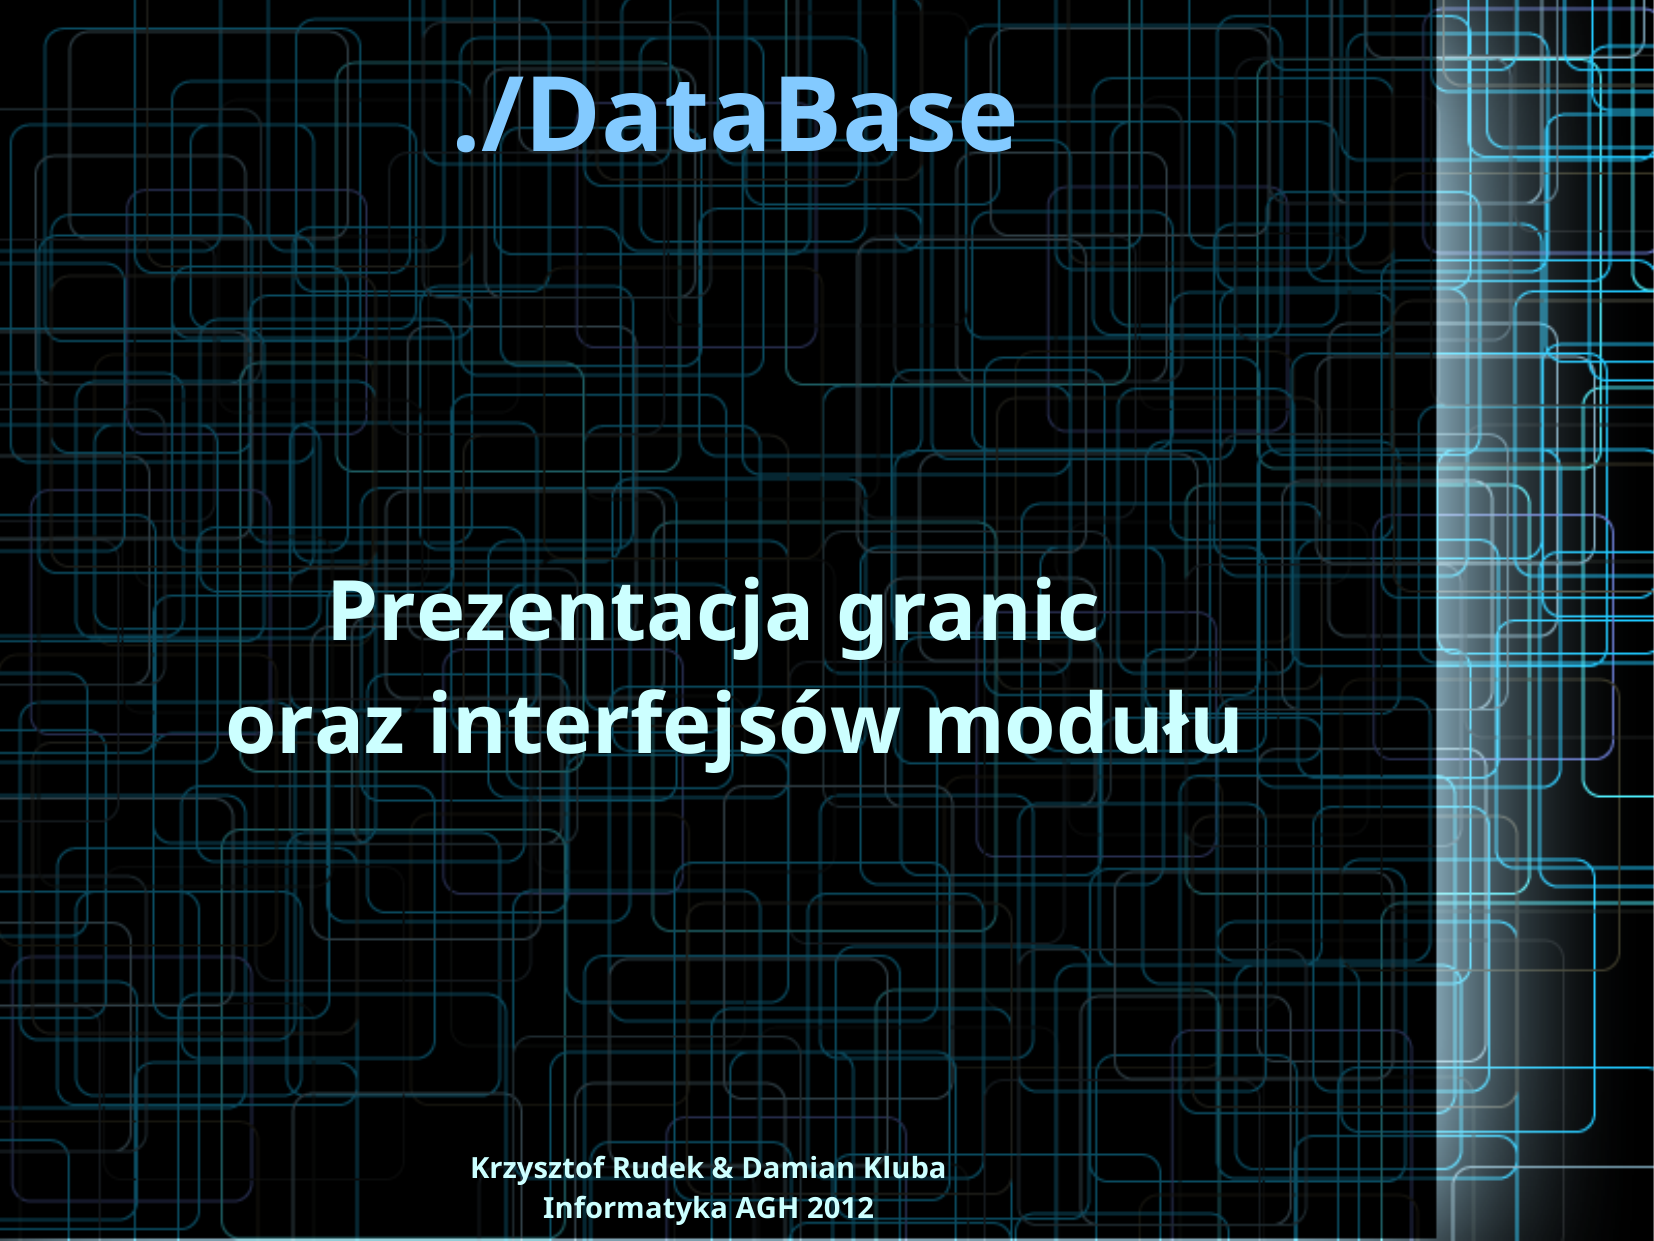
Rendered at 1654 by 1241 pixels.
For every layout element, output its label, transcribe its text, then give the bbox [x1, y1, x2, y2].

title Krzysztof Rudek & Damian Kluba Informatyka AGH 2012 [147, 1151, 1270, 1223]
picture [0, 0, 1654, 1241]
title ./DataBase Prezentacja granic oraz interfejsów modułu [82, 29, 1388, 960]
